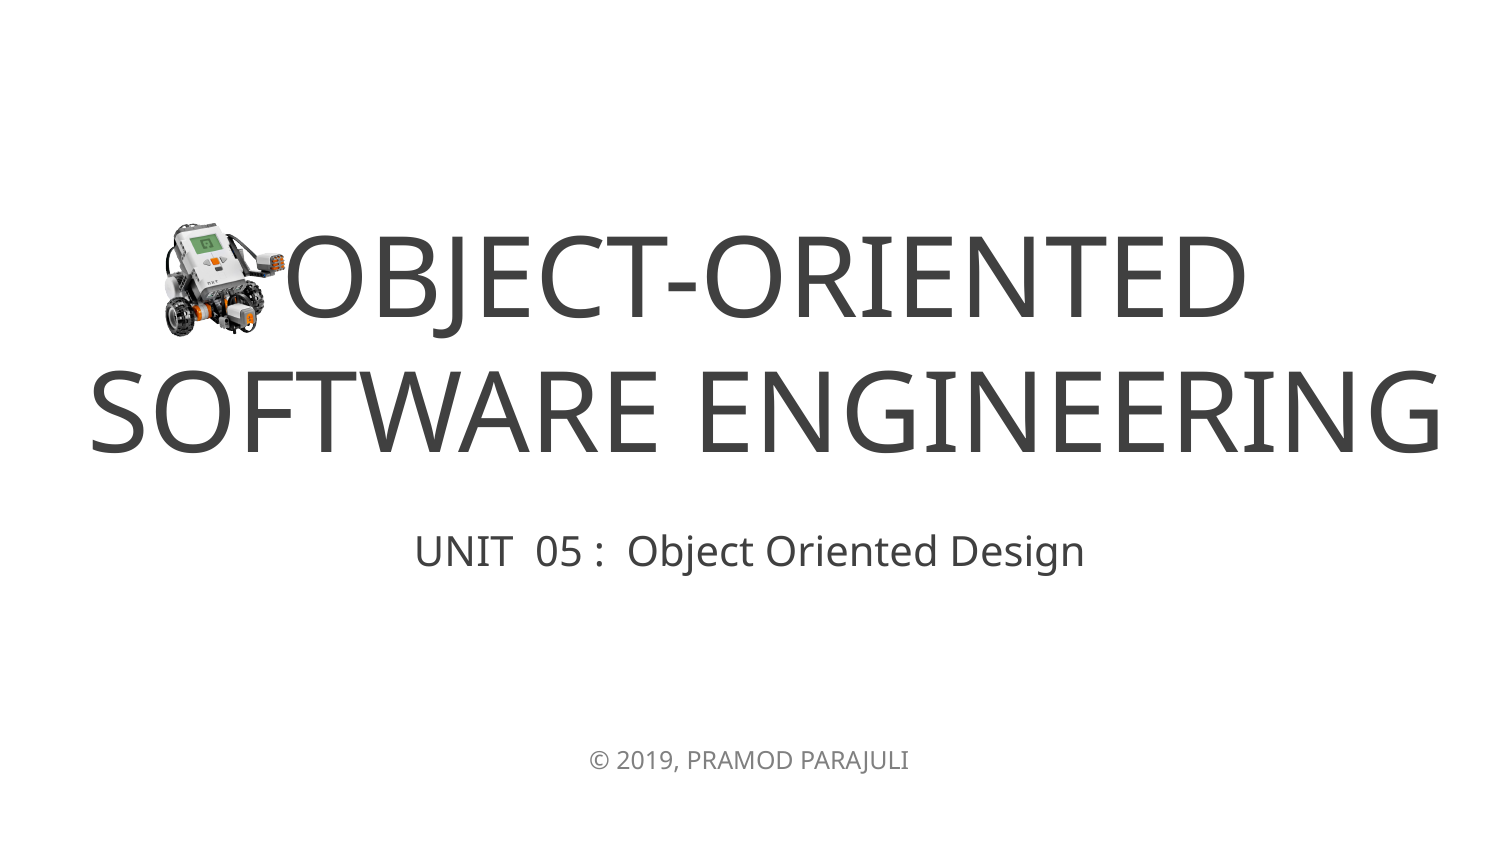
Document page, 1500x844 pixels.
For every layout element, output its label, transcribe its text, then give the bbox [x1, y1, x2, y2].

picture [138, 218, 294, 349]
text_box © 2019, PRAMOD PARAJULI [75, 736, 1424, 782]
title OBJECT-ORIENTED SOFTWARE ENGINEERING [63, 190, 1472, 490]
subtitle UNIT 05 : Object Oriented Design [225, 517, 1275, 694]
